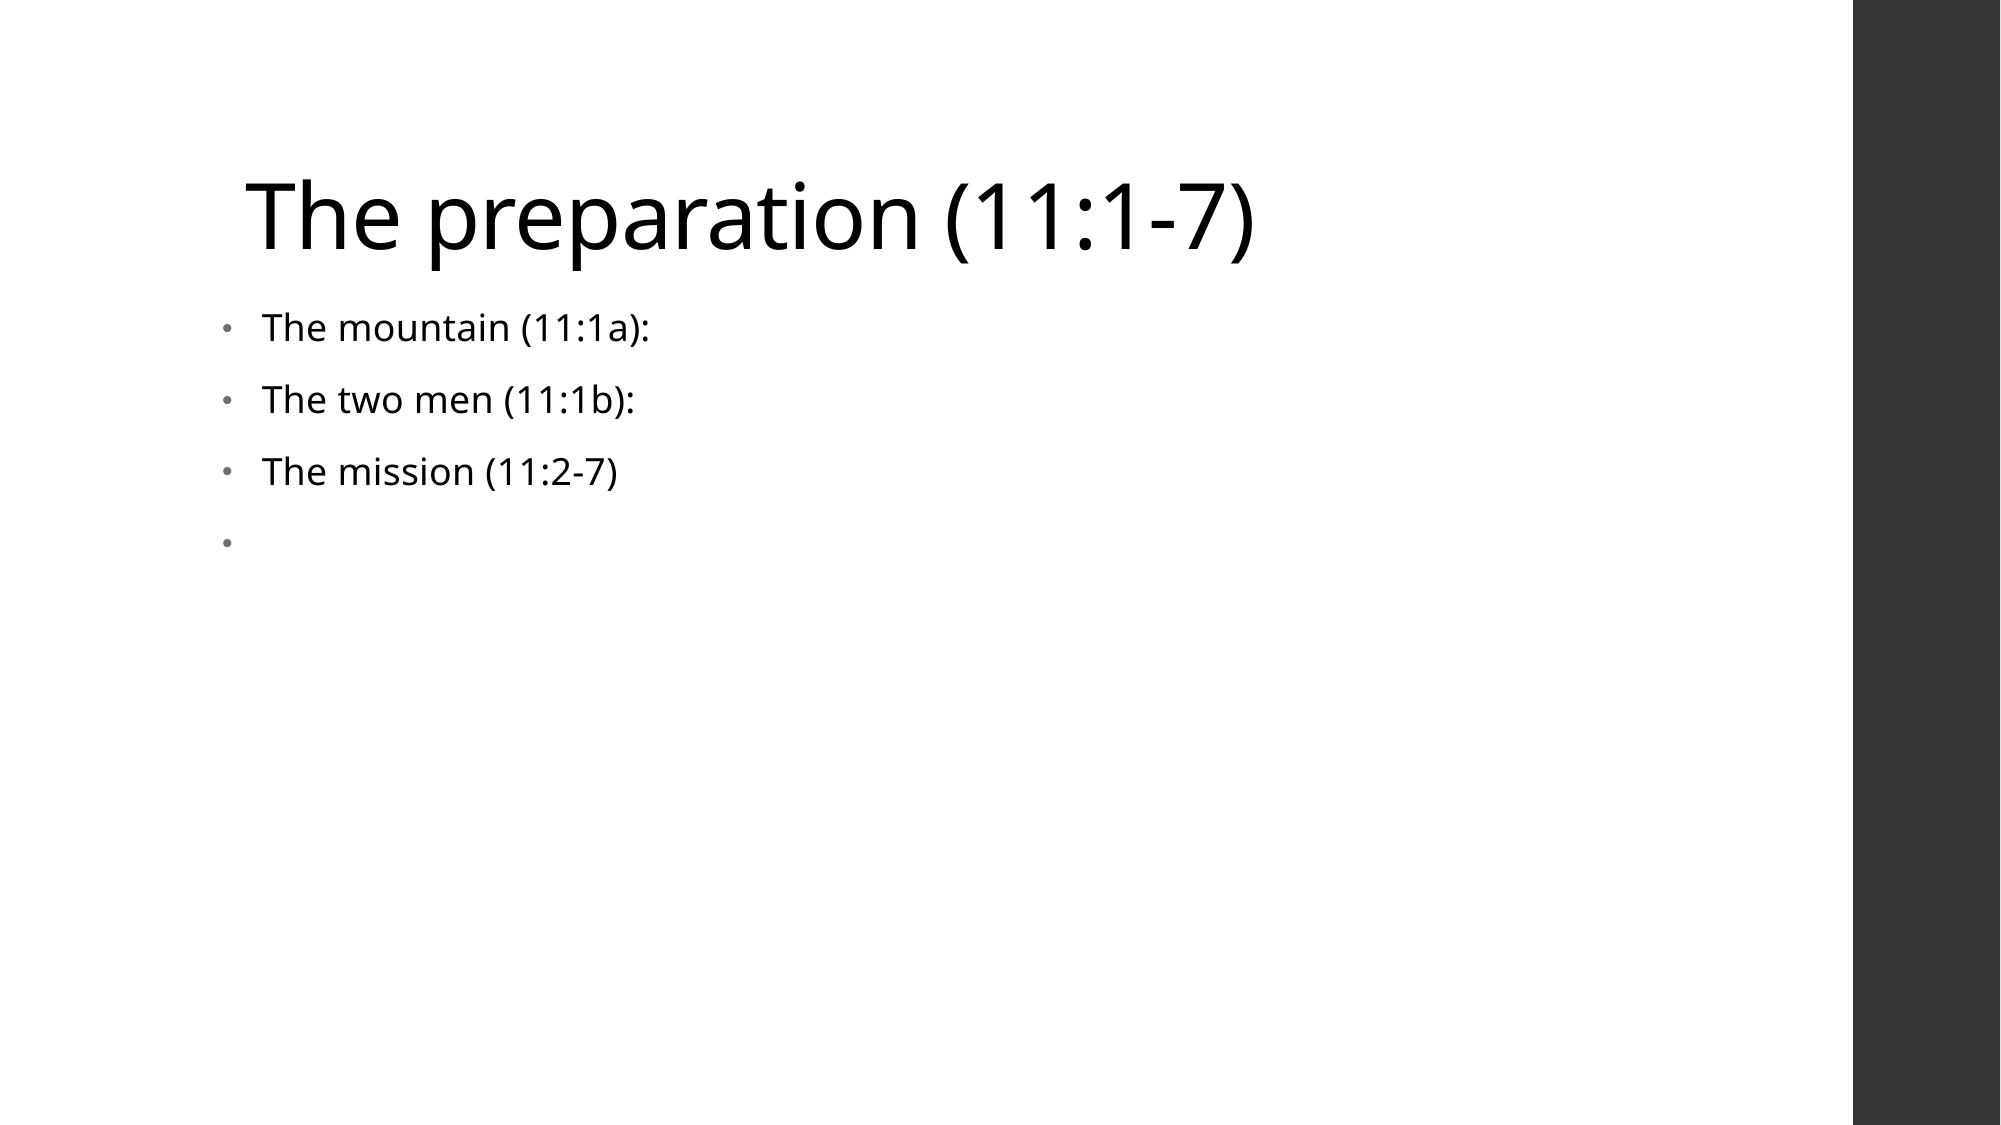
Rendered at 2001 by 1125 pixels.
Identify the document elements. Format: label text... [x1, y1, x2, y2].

title The preparation (11:1-7) [206, 60, 1797, 278]
list The mountain (11:1a): The two men (11:1b): The mission (11:2-7) [206, 299, 1617, 1014]
